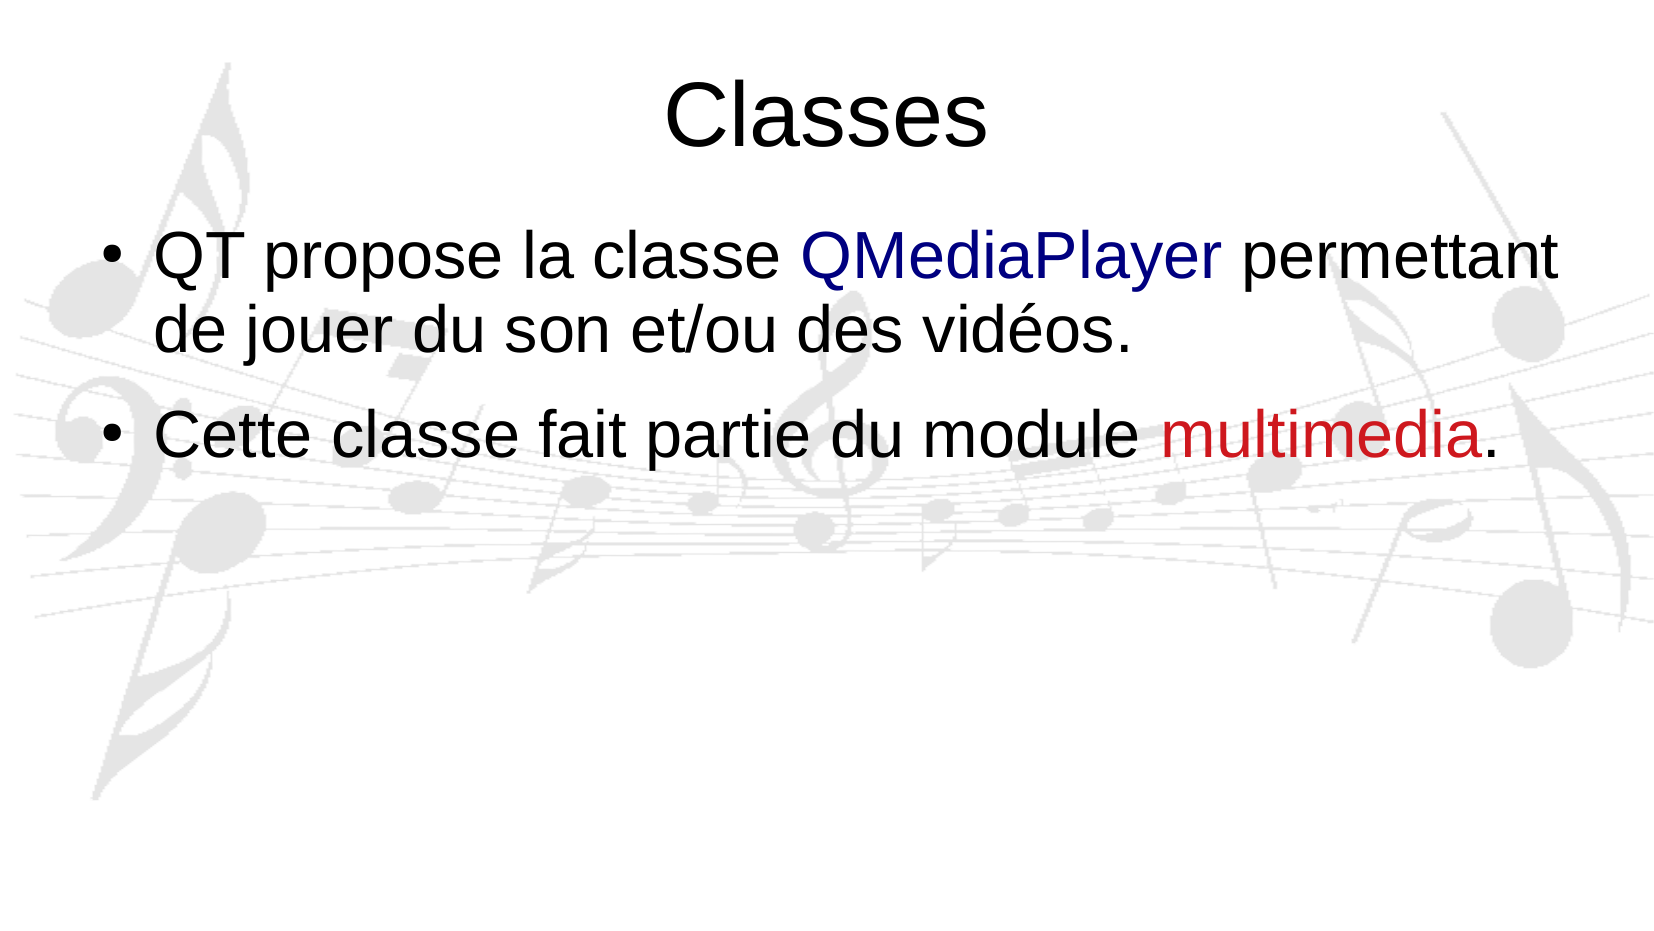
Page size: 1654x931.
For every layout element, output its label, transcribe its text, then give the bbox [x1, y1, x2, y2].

list QT propose la classe QMediaPlayer permettant de jouer du son et/ou des vidéos. Cette classe fait partie du module multimedia. [82, 217, 1571, 758]
title Classes [82, 37, 1571, 193]
